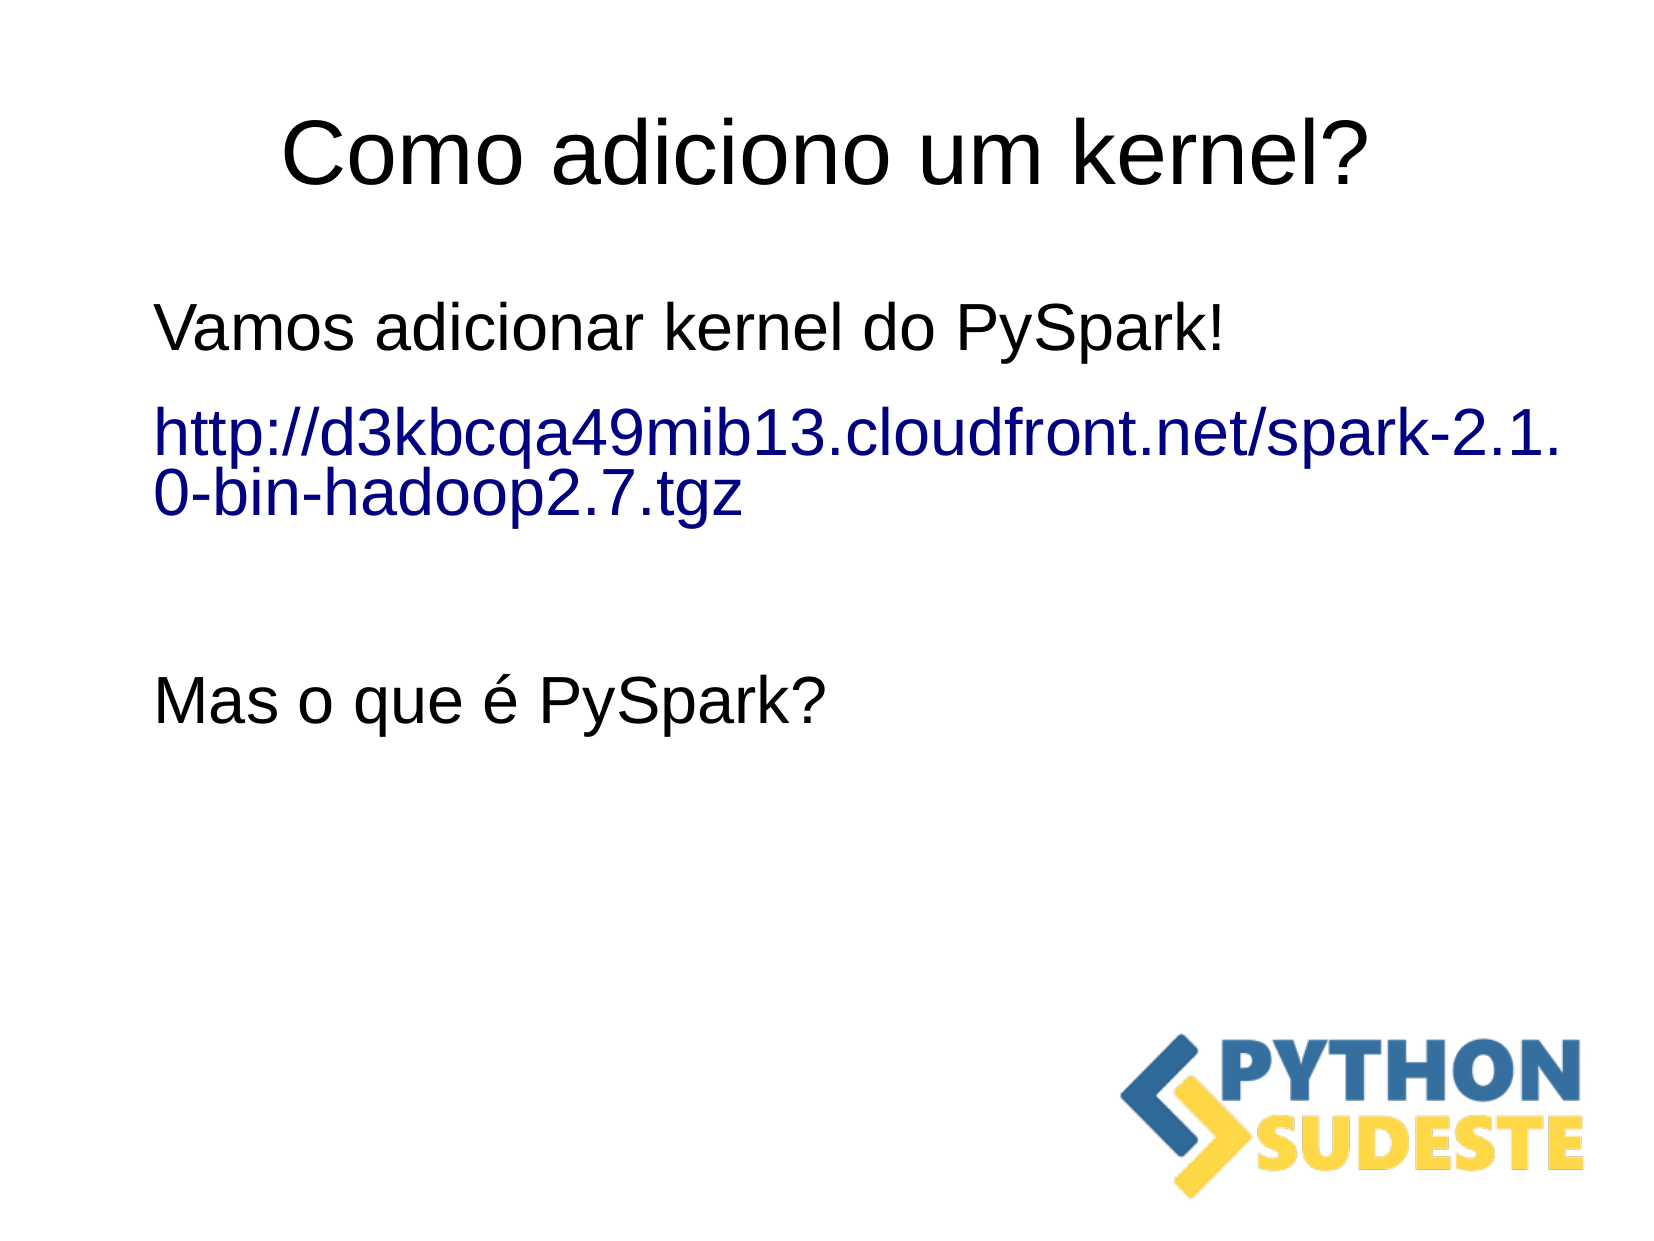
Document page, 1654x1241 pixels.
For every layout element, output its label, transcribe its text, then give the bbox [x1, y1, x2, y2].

title Como adiciono um kernel? [82, 49, 1571, 257]
list Vamos adicionar kernel do PySpark! http://d3kbcqa49mib13.cloudfront.net/spark-2.1.0-bin-hadoop2.7.tgz Mas o que é PySpark? [82, 290, 1571, 1010]
picture [1118, 1032, 1654, 1203]
